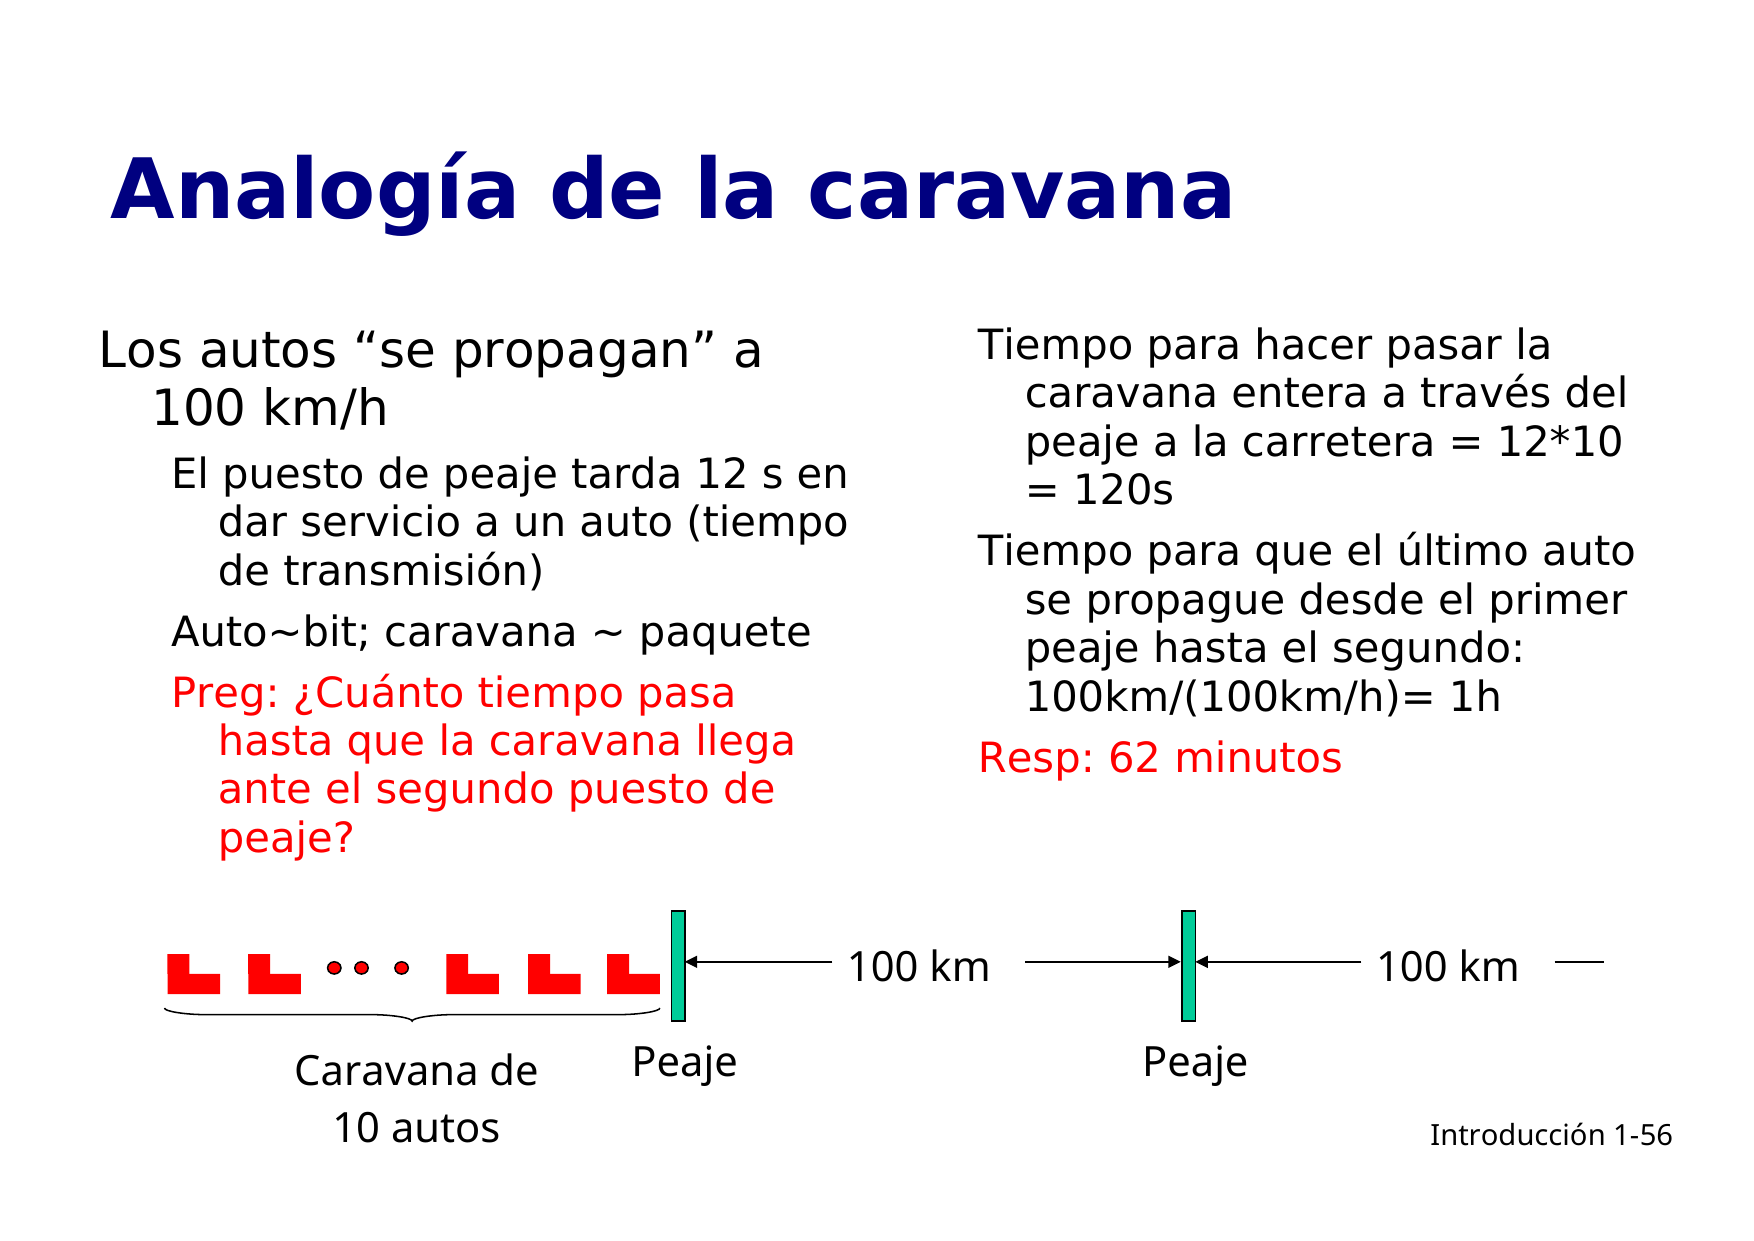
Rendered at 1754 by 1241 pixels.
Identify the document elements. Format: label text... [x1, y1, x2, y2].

list Tiempo para hacer pasar la caravana entera a través del peaje a la carretera = 12*10 = 120s Tiempo para que el último auto se propague desde el primer peaje hasta el segundo: 100km/(100km/h)= 1h Resp: 62 minutos [903, 320, 1672, 831]
text_box Peaje [1127, 1024, 1264, 1097]
text_box [446, 954, 499, 995]
text_box 100 km [1361, 929, 1555, 1002]
text_box [528, 954, 581, 995]
text_box 100 km [832, 929, 1026, 1002]
text_box [607, 954, 660, 995]
title Analogía de la caravana [96, 74, 1672, 305]
list Los autos “se propagan” a 100 km/h El puesto de peaje tarda 12 s en dar servicio a un auto (tiempo de transmisión) Auto~bit; caravana ~ paquete Preg: ¿Cuánto tiempo pasa hasta que la caravana llega ante el segundo puesto de peaje? [96, 320, 865, 863]
text_box Peaje [616, 1024, 753, 1097]
text_box [248, 954, 301, 995]
text_box [1181, 911, 1196, 1022]
text_box [167, 954, 221, 995]
text_box [327, 961, 341, 975]
text_box [394, 961, 409, 975]
text_box [354, 961, 369, 975]
text_box Caravana de 10 autos [279, 1033, 554, 1163]
